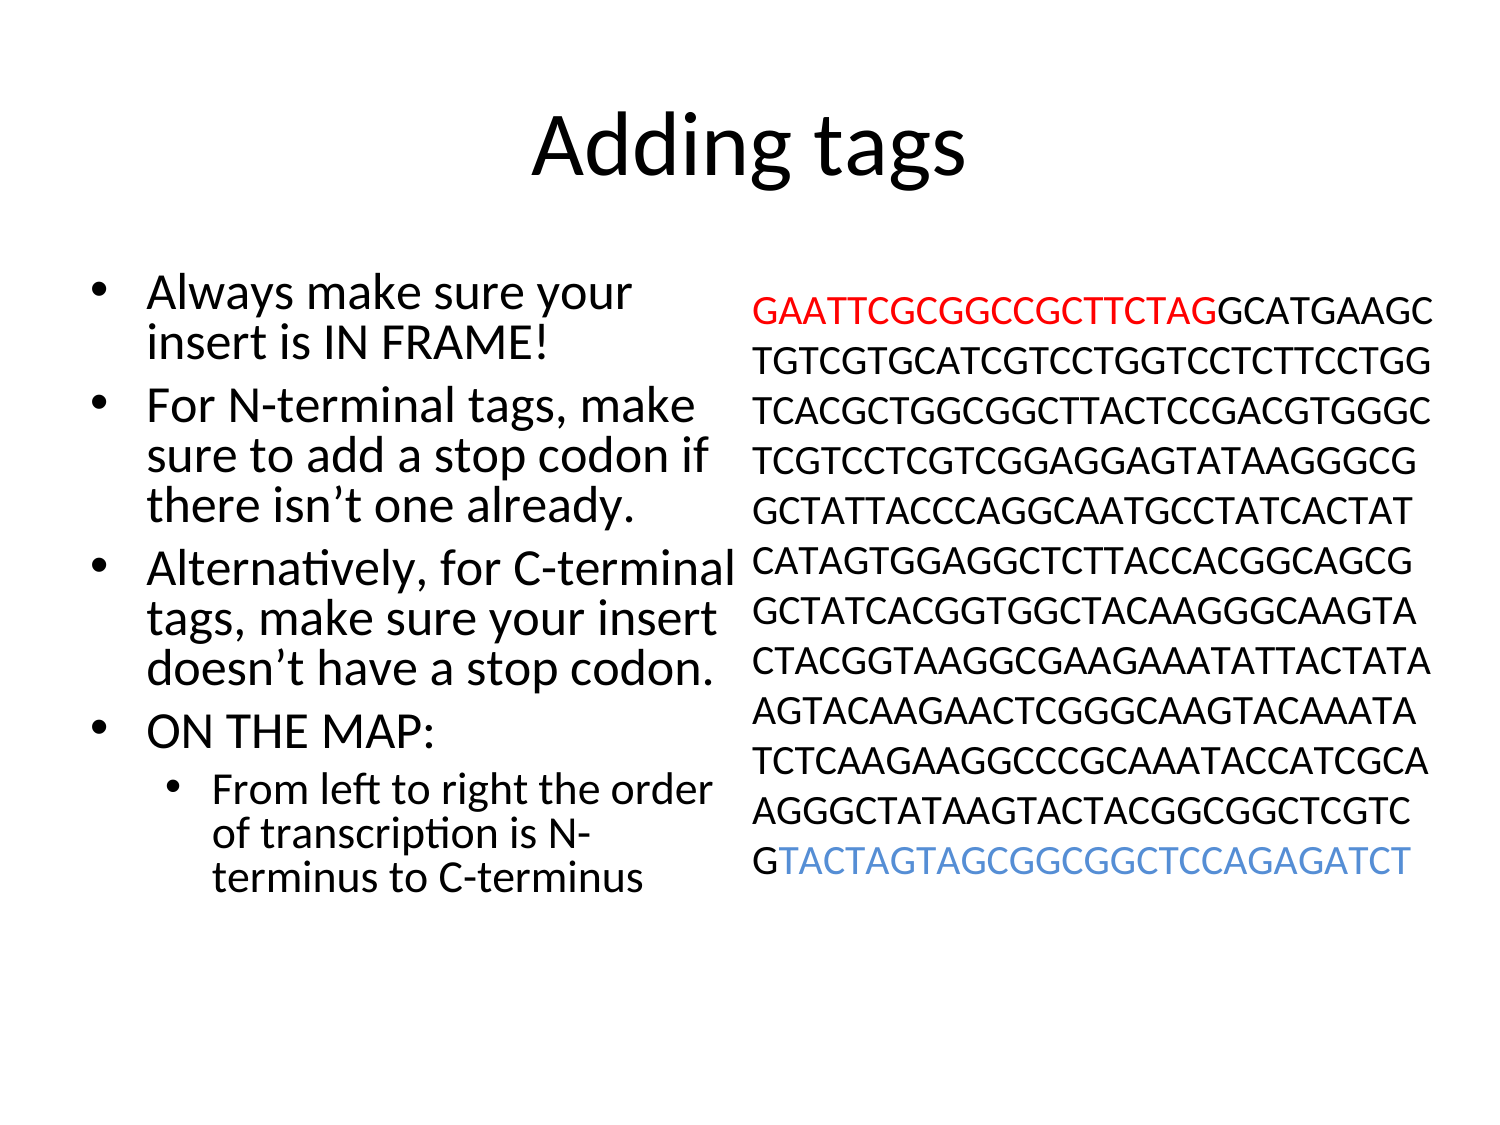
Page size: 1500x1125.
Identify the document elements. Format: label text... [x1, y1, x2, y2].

text_box GAATTCGCGGCCGCTTCTAGGCATGAAGCTGTCGTGCATCGTCCTGGTCCTCTTCCTGGTCACGCTGGCGGCTTACTCCGACGTGGGCTCGTCCTCGTCGGAGGAGTATAAGGGCGGCTATTACCCAGGCAATGCCTATCACTATCATAGTGGAGGCTCTTACCACGGCAGCGGCTATCACGGTGGCTACAAGGGCAAGTACTACGGTAAGGCGAAGAAATATTACTATAAGTACAAGAACTCGGGCAAGTACAAATATCTCAAGAAGGCCCGCAAATACCATCGCAAGGGCTATAAGTACTACGGCGGCTCGTCGTACTAGTAGCGGCGGCTCCAGAGATCT [737, 274, 1450, 971]
list Always make sure your insert is IN FRAME! For N-terminal tags, make sure to add a stop codon if there isn’t one already. Alternatively, for C-terminal tags, make sure your insert doesn’t have a stop codon. ON THE MAP: From left to right the order of transcription is N-terminus to C-terminus [75, 262, 763, 1005]
title Adding tags [75, 45, 1426, 233]
